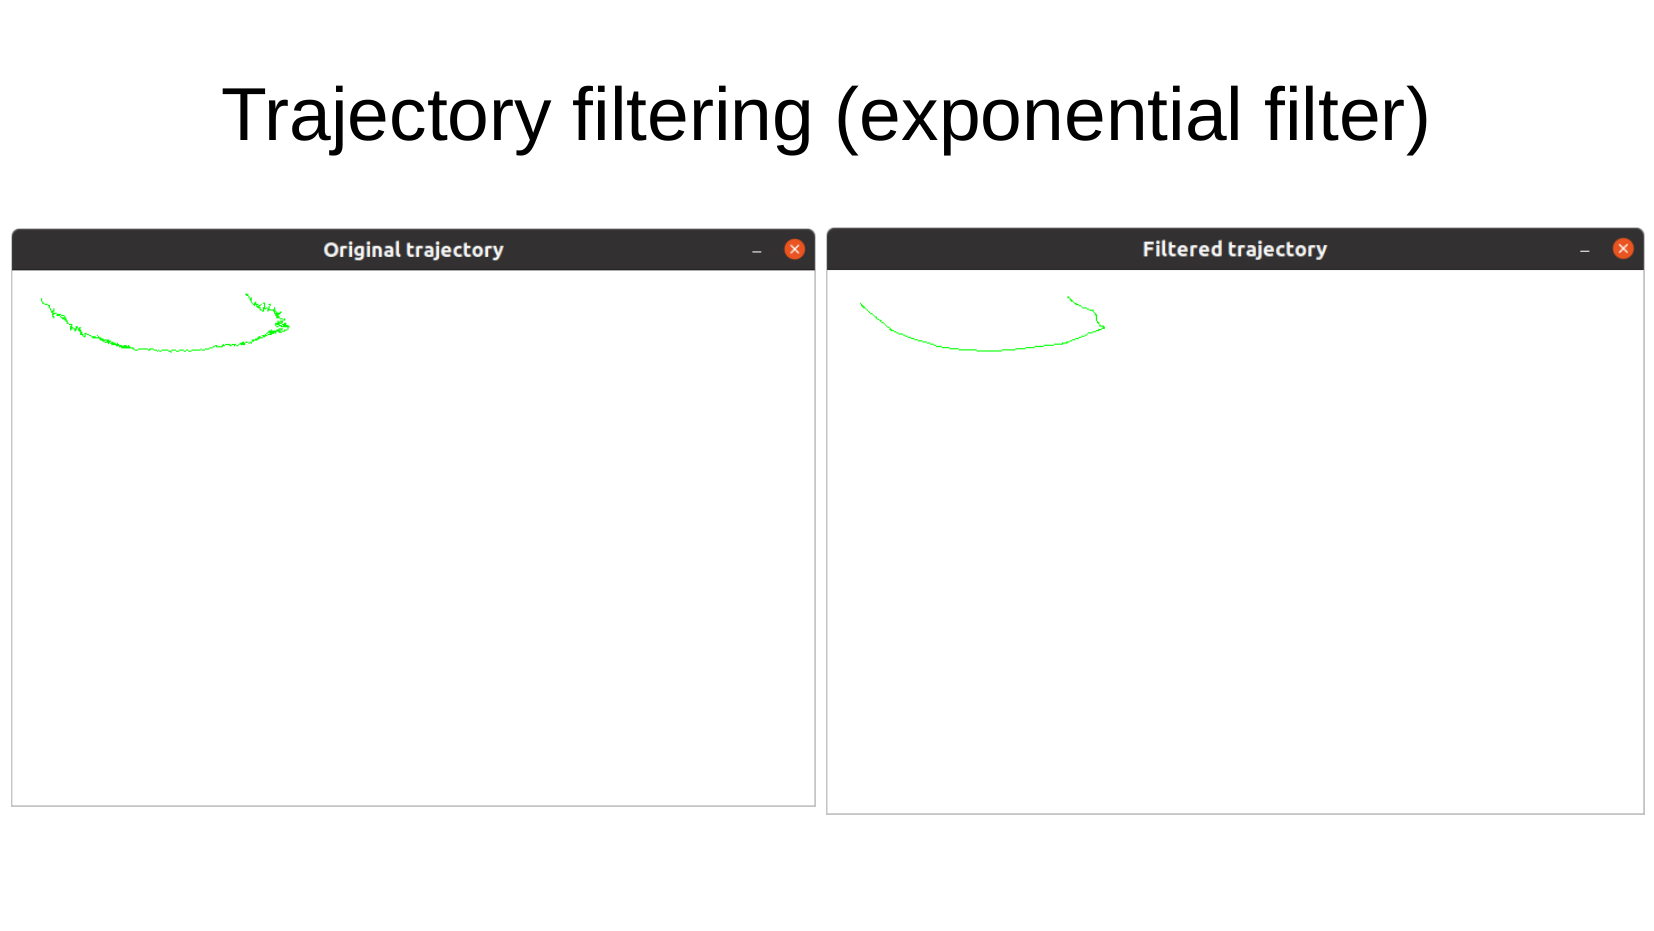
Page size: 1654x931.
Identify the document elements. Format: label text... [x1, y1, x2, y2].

title Trajectory filtering (exponential filter) [82, 37, 1571, 193]
picture [826, 227, 1645, 815]
picture [11, 228, 816, 807]
